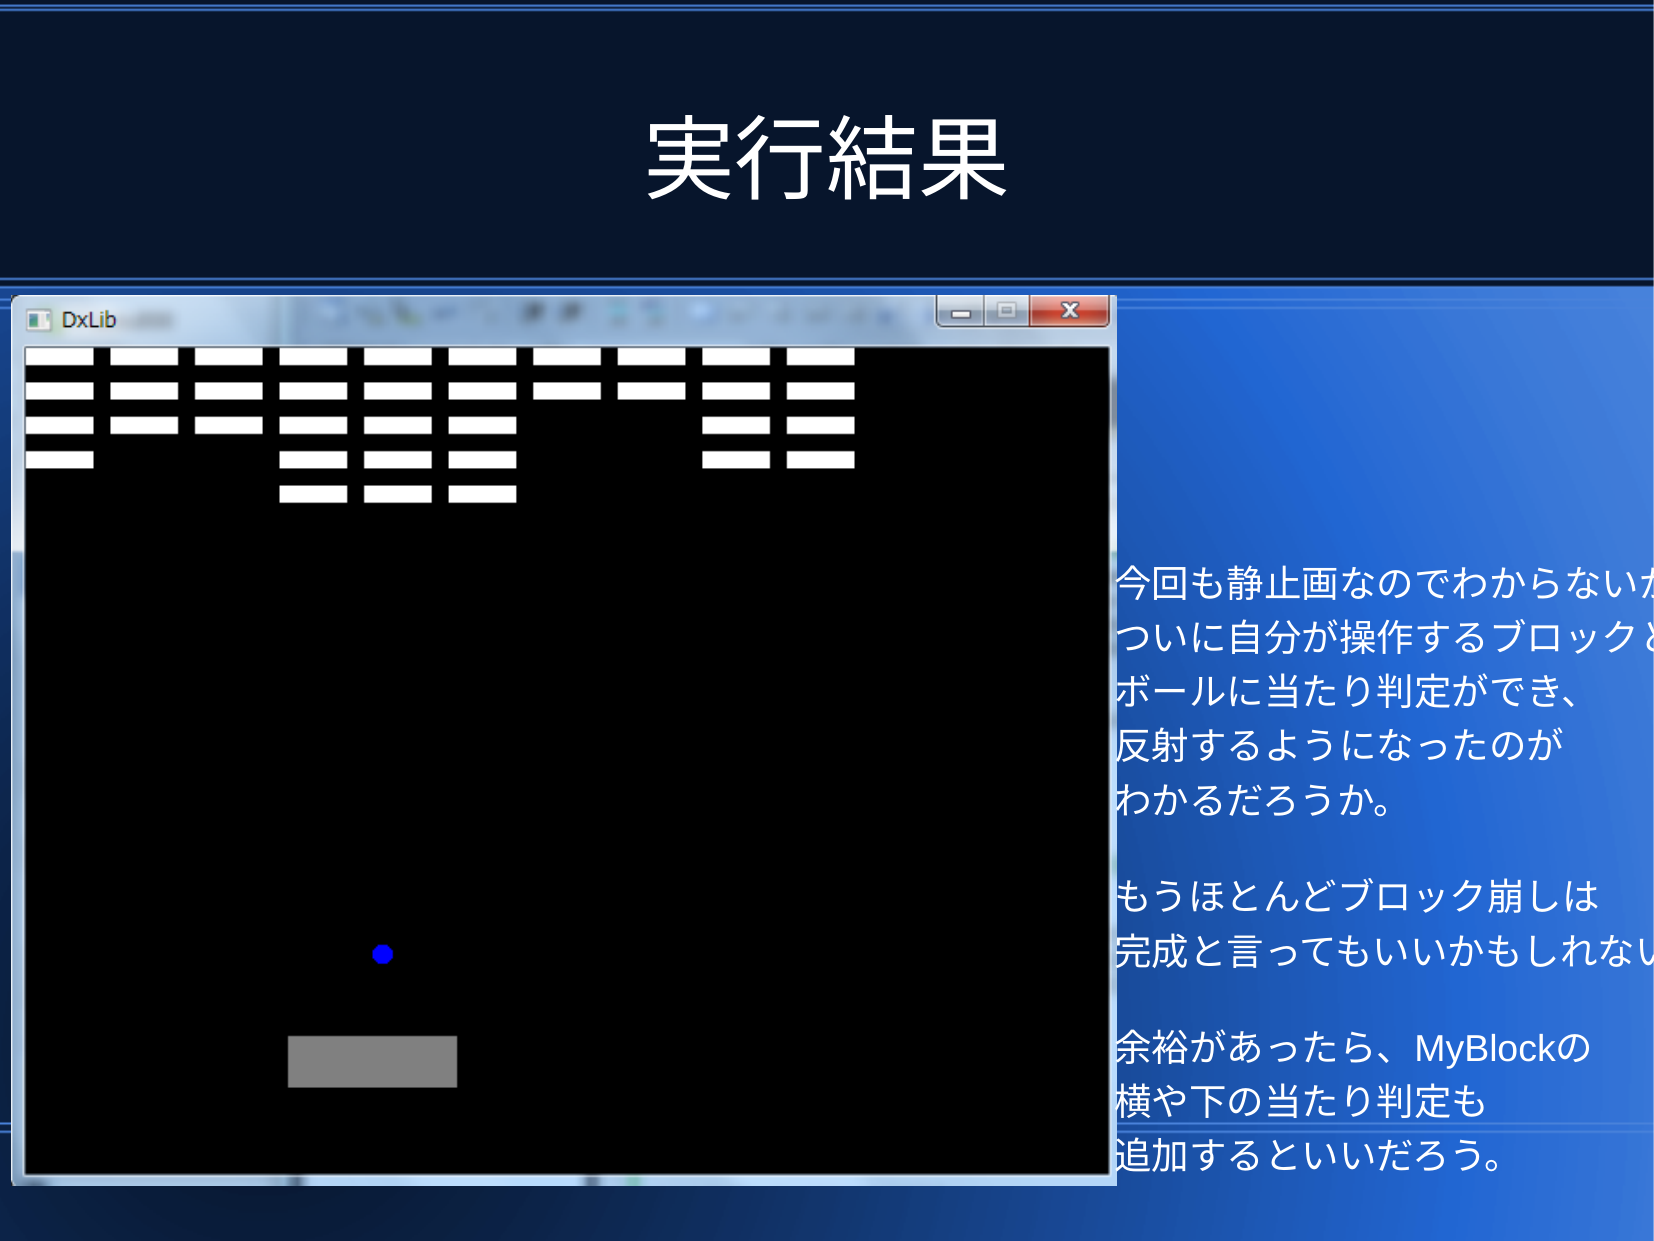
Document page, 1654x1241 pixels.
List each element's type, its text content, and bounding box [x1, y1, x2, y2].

text_box 今回も静止画なのでわからないが、 ついに自分が操作するブロックと ボールに当たり判定ができ、 反射するようになったのが わかるだろうか。 もうほとんどブロック崩しは 完成と言ってもいいかもしれない。 余裕があったら、MyBlockの 横や下の当たり判定も 追加するといいだろう。 [1099, 546, 1654, 1016]
title 実行結果 [82, 49, 1571, 257]
picture [0, 0, 1654, 1241]
